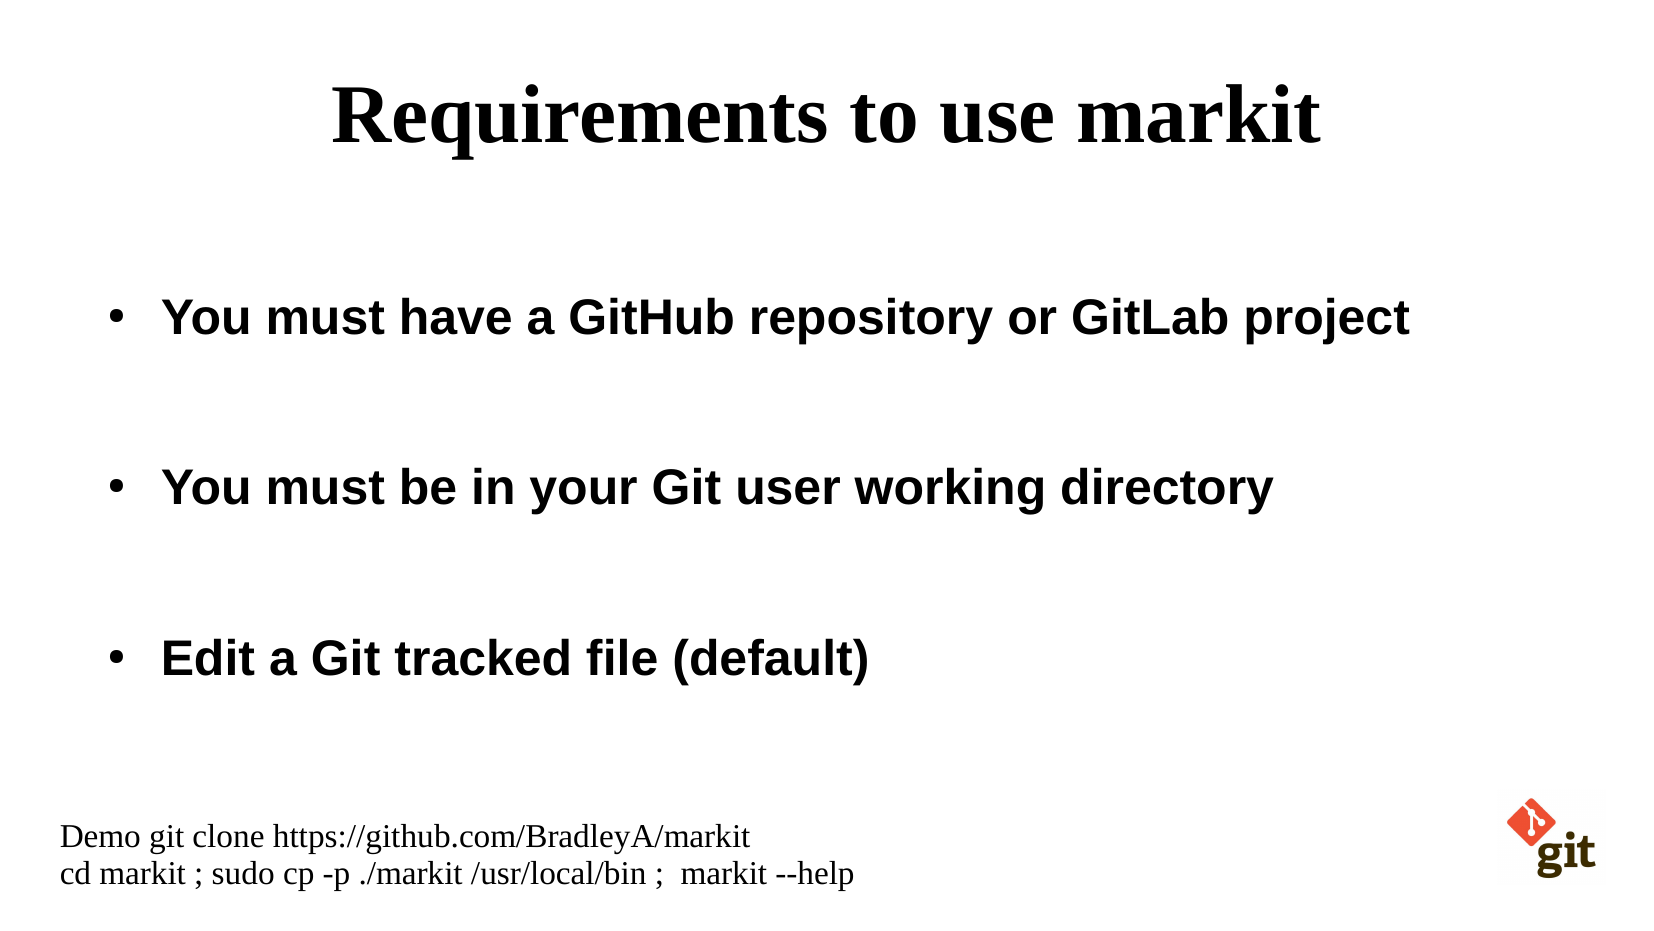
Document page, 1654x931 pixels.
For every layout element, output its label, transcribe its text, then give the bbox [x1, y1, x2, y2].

picture [1497, 789, 1606, 886]
title Requirements to use markit [82, 37, 1571, 193]
list You must have a GitHub repository or GitLab project You must be in your Git user working directory Edit a Git tracked file (default) [90, 217, 1571, 758]
text_box Demo git clone https://github.com/BradleyA/markit cd markit ; sudo cp -p ./markit /usr/local/bin ; markit --help [45, 810, 1501, 931]
